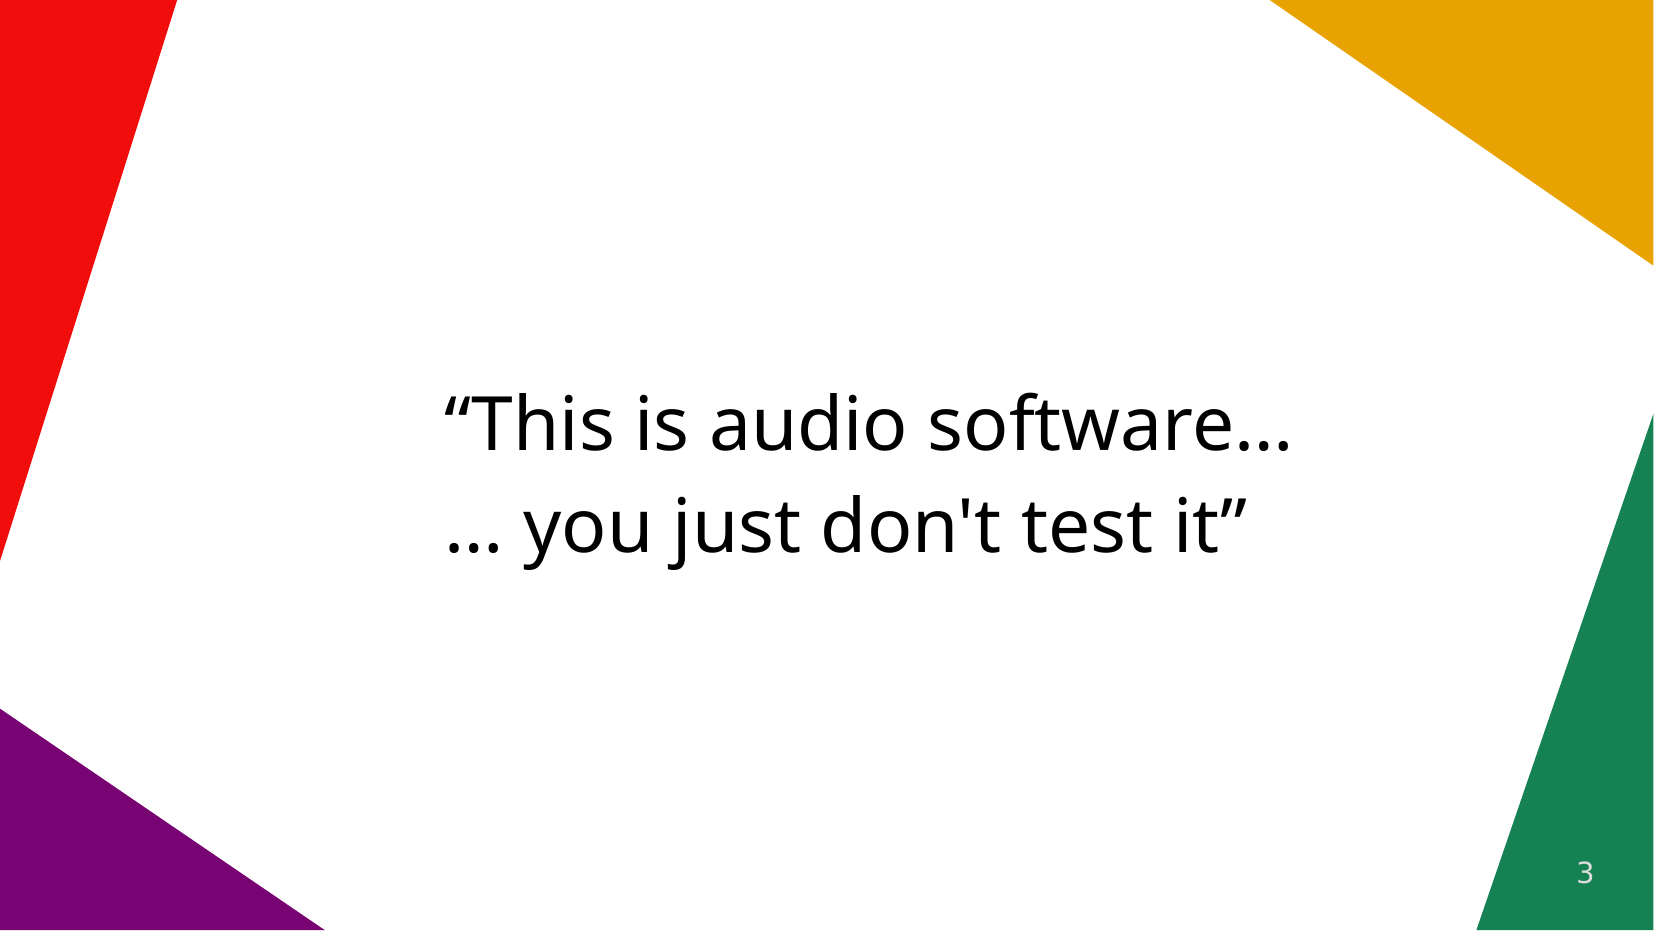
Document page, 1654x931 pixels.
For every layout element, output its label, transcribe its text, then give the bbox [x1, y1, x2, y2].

text_box “This is audio software… … you just don't test it” [430, 362, 1161, 575]
